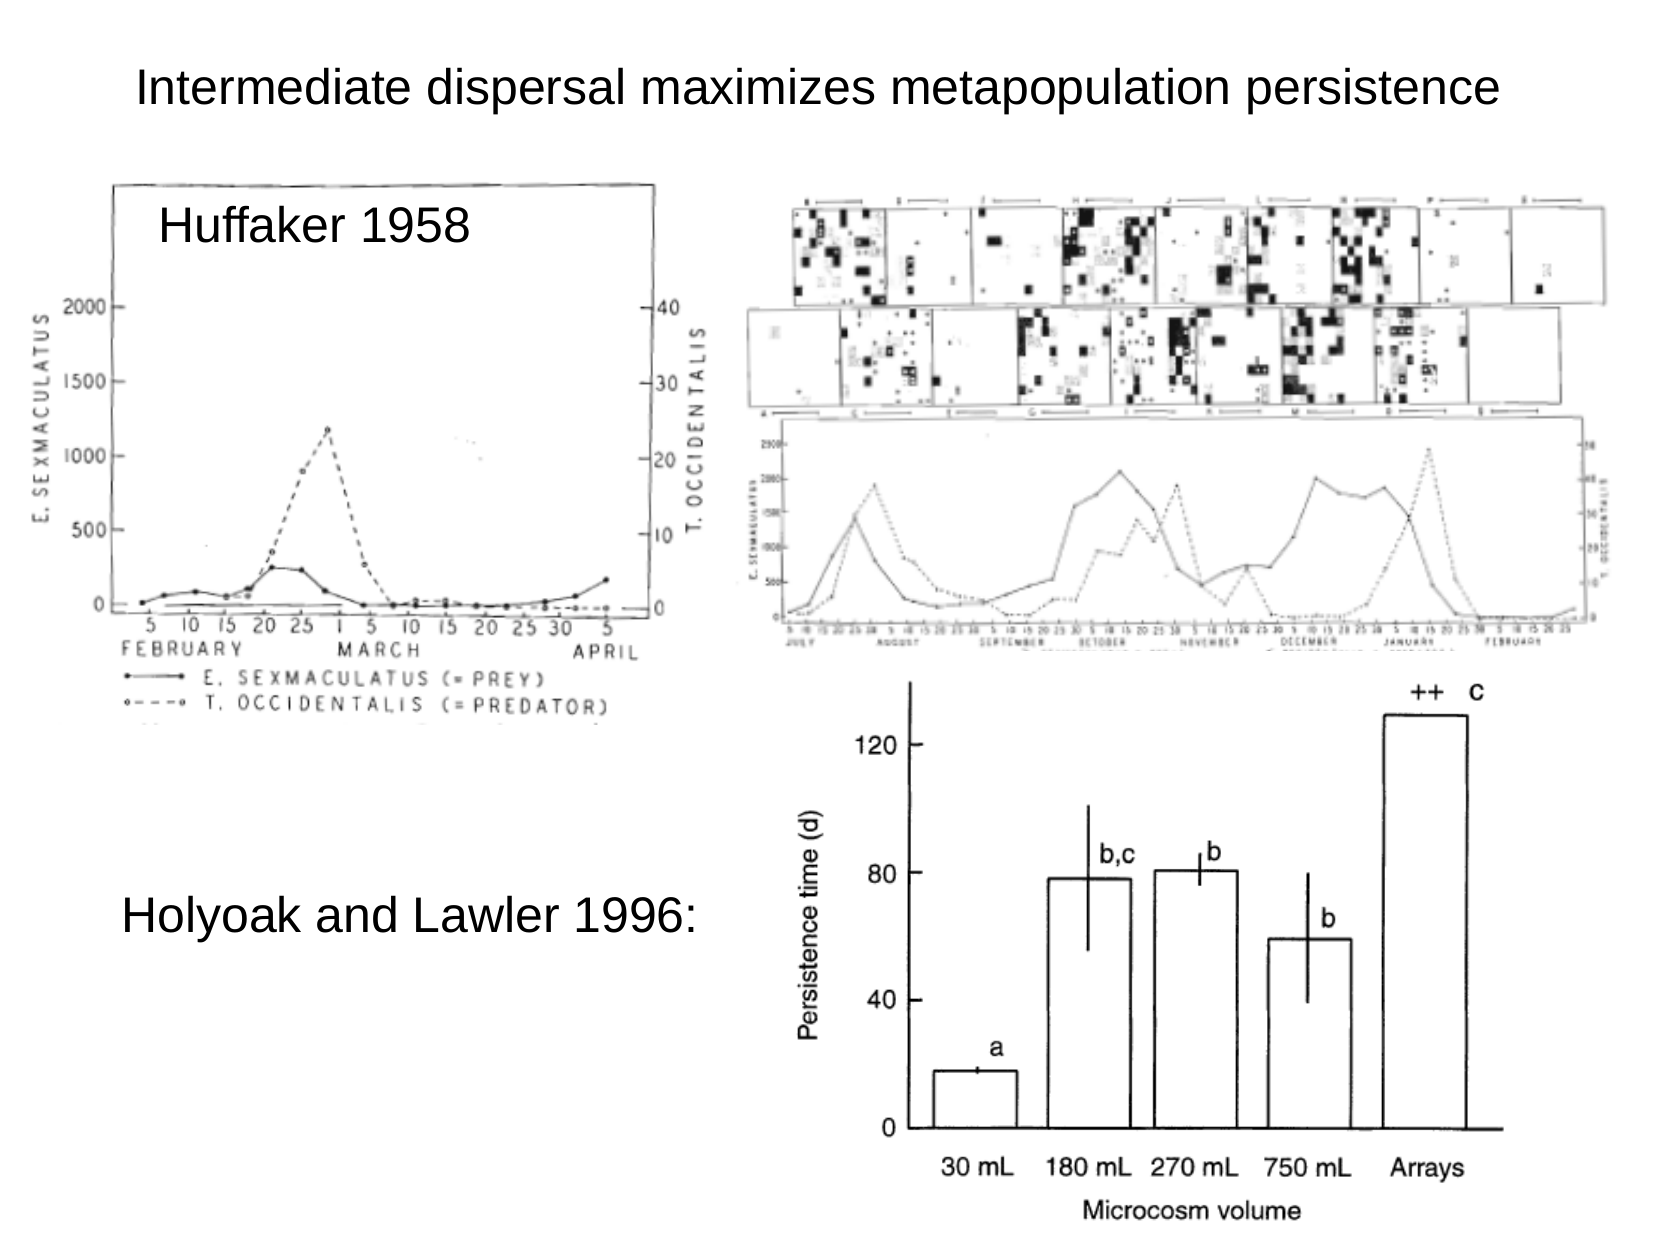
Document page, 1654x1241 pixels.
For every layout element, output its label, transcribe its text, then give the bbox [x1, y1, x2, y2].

text_box Intermediate dispersal maximizes metapopulation persistence [120, 47, 1517, 123]
picture [6, 174, 1629, 1225]
text_box Huffaker 1958 [143, 184, 487, 261]
text_box Holyoak and Lawler 1996: [106, 875, 714, 951]
